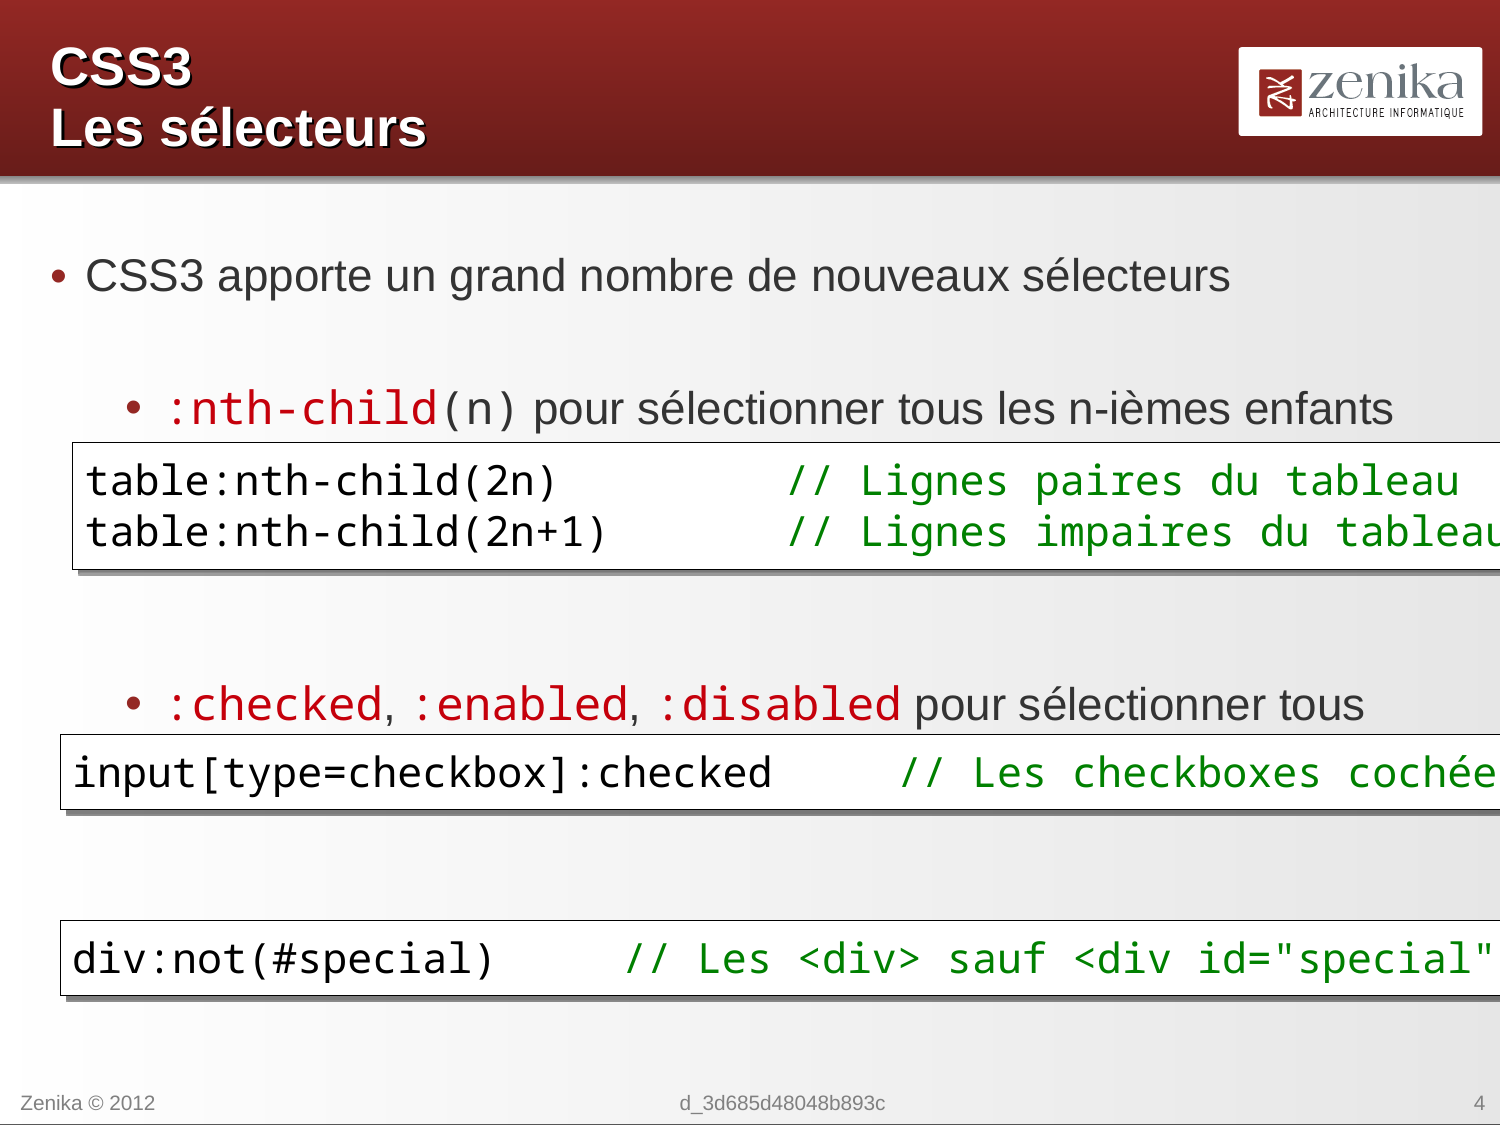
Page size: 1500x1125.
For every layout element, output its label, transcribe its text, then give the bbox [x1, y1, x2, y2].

text_box input[type=checkbox]:checked // Les checkboxes cochées [60, 734, 1500, 810]
picture [1257, 58, 1464, 125]
title CSS3 Les sélecteurs [50, 15, 1206, 180]
text_box div:not(#special) // Les <div> sauf <div id="special"> [60, 920, 1500, 996]
text_box table:nth-child(2n) // Lignes paires du tableau table:nth-child(2n+1) // Lignes impaires du tableau [72, 442, 1500, 570]
list CSS3 apporte un grand nombre de nouveaux sélecteurs :nth-child(n) pour sélectionner tous les n-ièmes enfants :checked, :enabled, :disabled pour sélectionner tous les inputs cochés, actifs ou non-actifs :not(selector) pour exclure certains éléments [50, 249, 1435, 1079]
